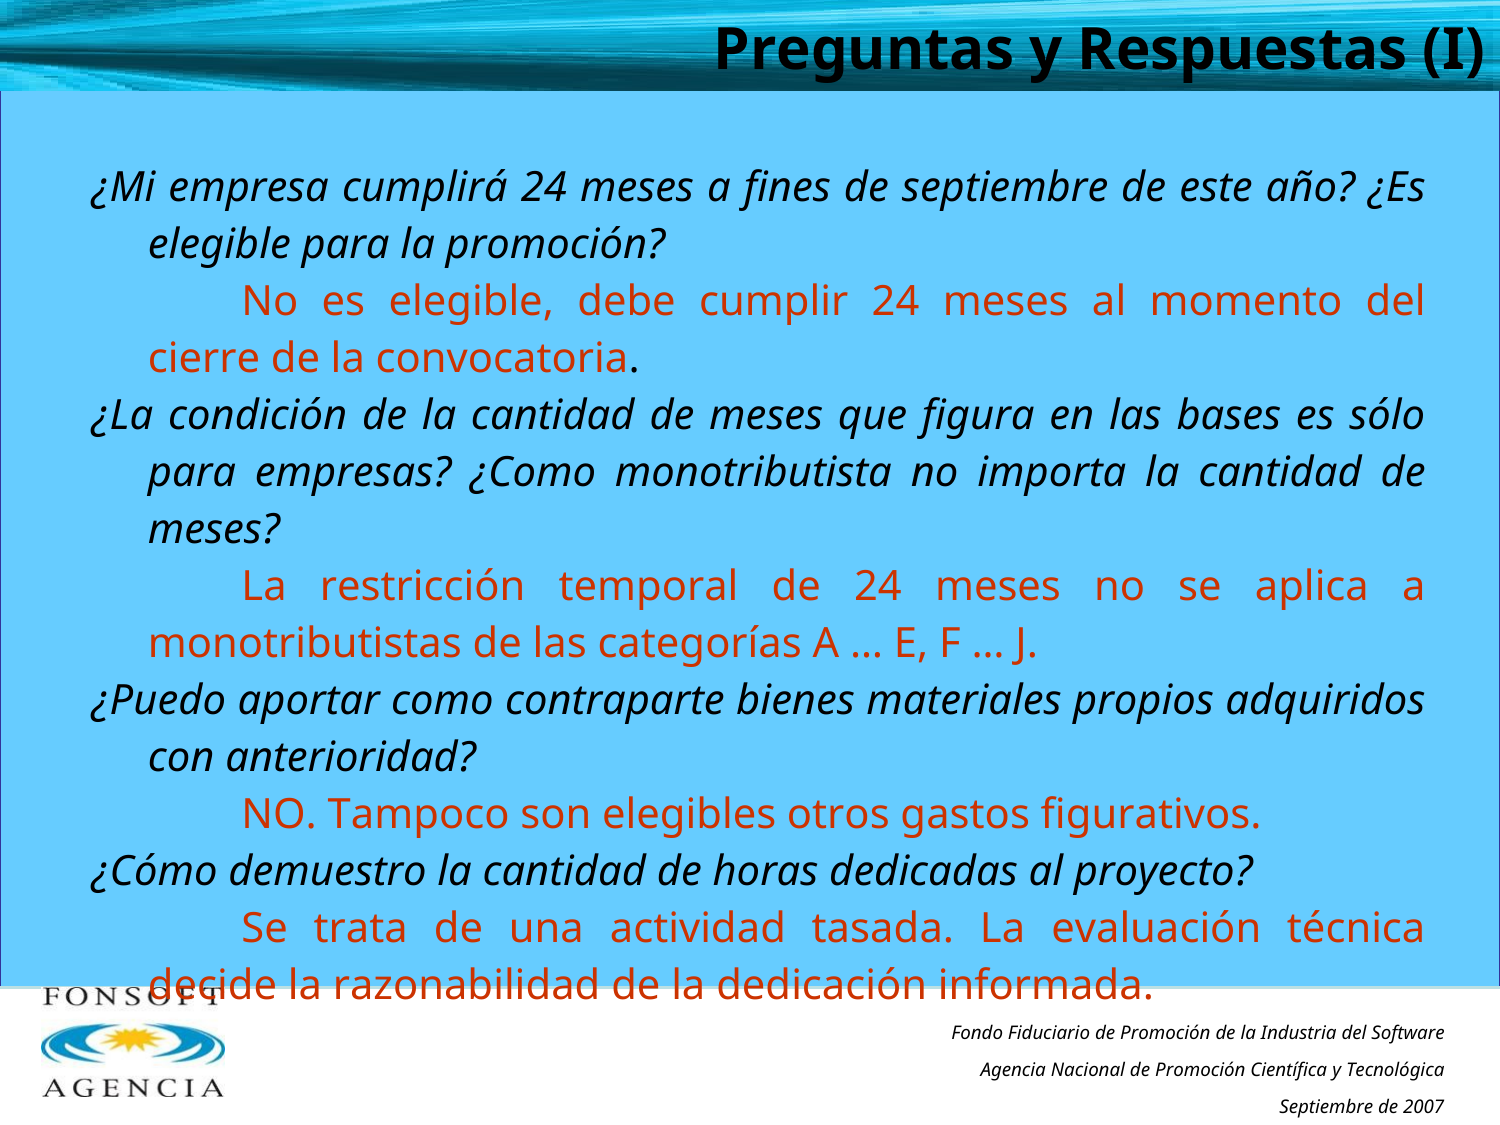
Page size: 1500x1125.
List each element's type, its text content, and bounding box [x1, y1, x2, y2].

picture [41, 987, 225, 1097]
text_box ¿Mi empresa cumplirá 24 meses a fines de septiembre de este año? ¿Es elegible para la promoción? No es elegible, debe cumplir 24 meses al momento del cierre de la convocatoria. ¿La condición de la cantidad de meses que figura en las bases es sólo para empresas? ¿Como monotributista no importa la cantidad de meses? La restricción temporal de 24 meses no se aplica a monotributistas de las categorías A … E, F … J. ¿Puedo aportar como contraparte bienes materiales propios adquiridos con anterioridad? NO. Tampoco son elegibles otros gastos figurativos. ¿Cómo demuestro la cantidad de horas dedicadas al proyecto? Se trata de una actividad tasada. La evaluación técnica decide la razonabilidad de la dedicación informada. [76, 148, 1442, 1077]
text_box Preguntas y Respuestas (I) [0, 0, 1500, 95]
